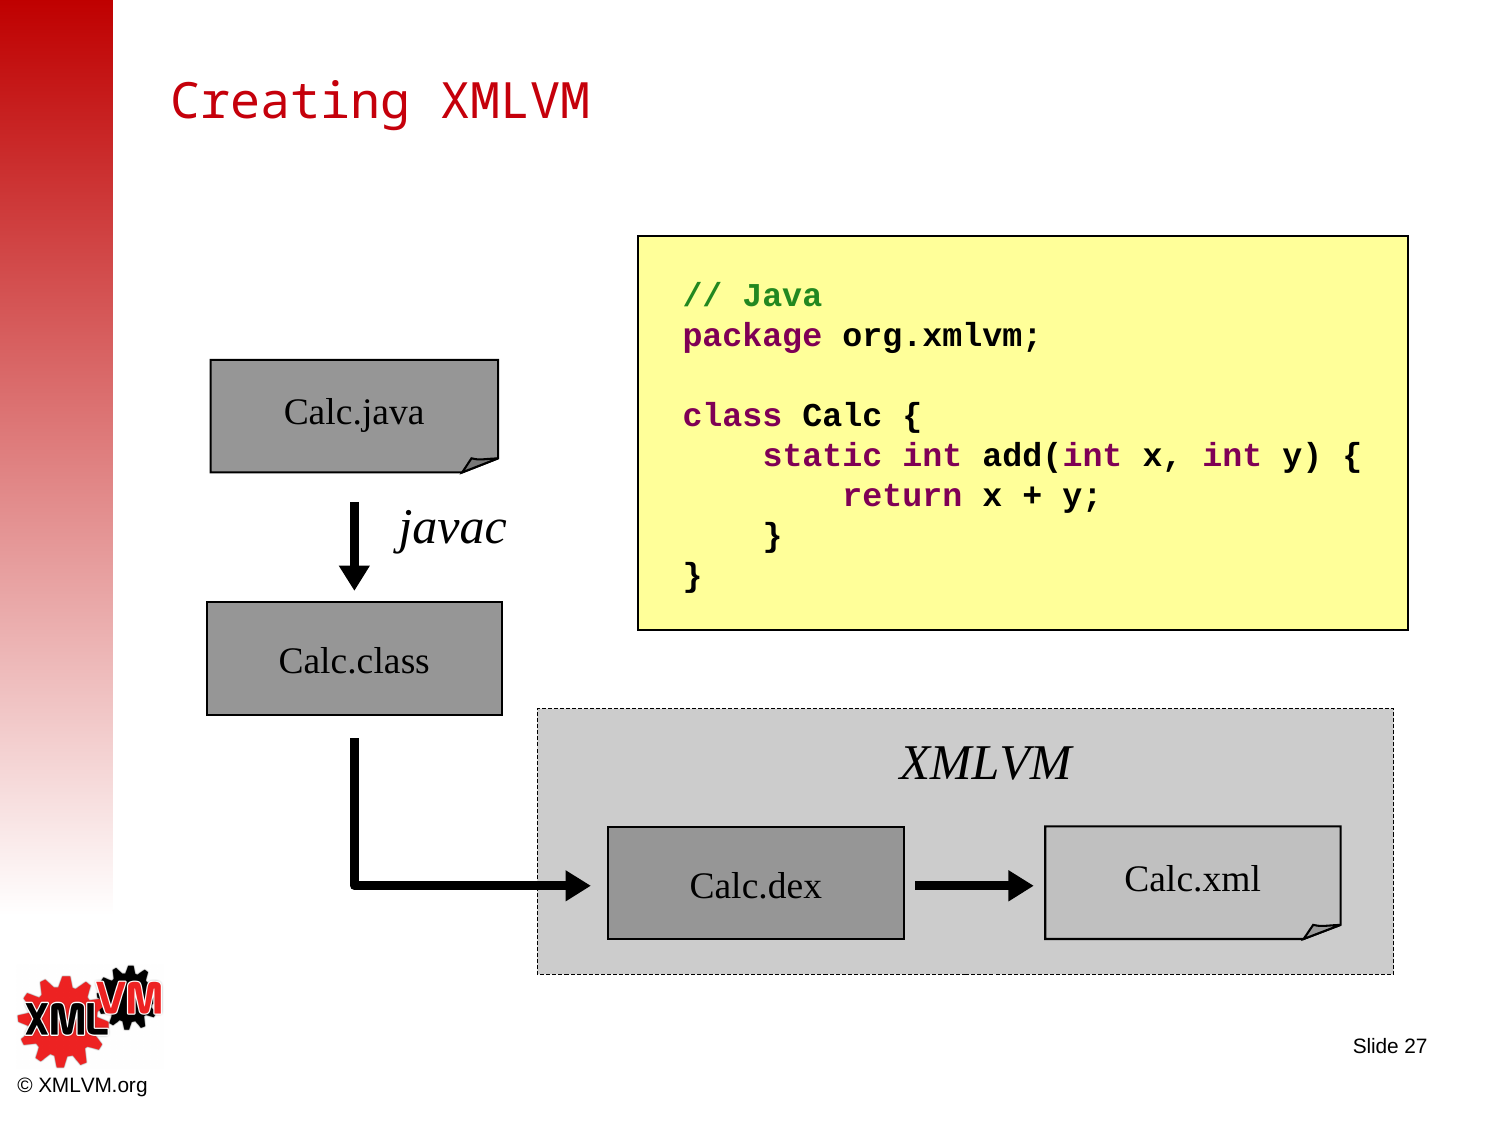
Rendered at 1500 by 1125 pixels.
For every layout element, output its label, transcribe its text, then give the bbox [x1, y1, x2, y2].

picture [16, 964, 164, 1069]
title Creating XMLVM [170, 74, 1386, 199]
text_box Calc.xml [1045, 826, 1341, 939]
text_box [537, 708, 1394, 975]
text_box Calc.java [210, 359, 499, 473]
text_box XMLVM [884, 721, 1087, 798]
text_box Calc.class [206, 602, 502, 715]
text_box Calc.dex [608, 826, 904, 940]
text_box // Java package org.xmlvm; class Calc { static int add(int x, int y) { return x + y; } } [637, 235, 1408, 631]
text_box javac [383, 485, 522, 562]
